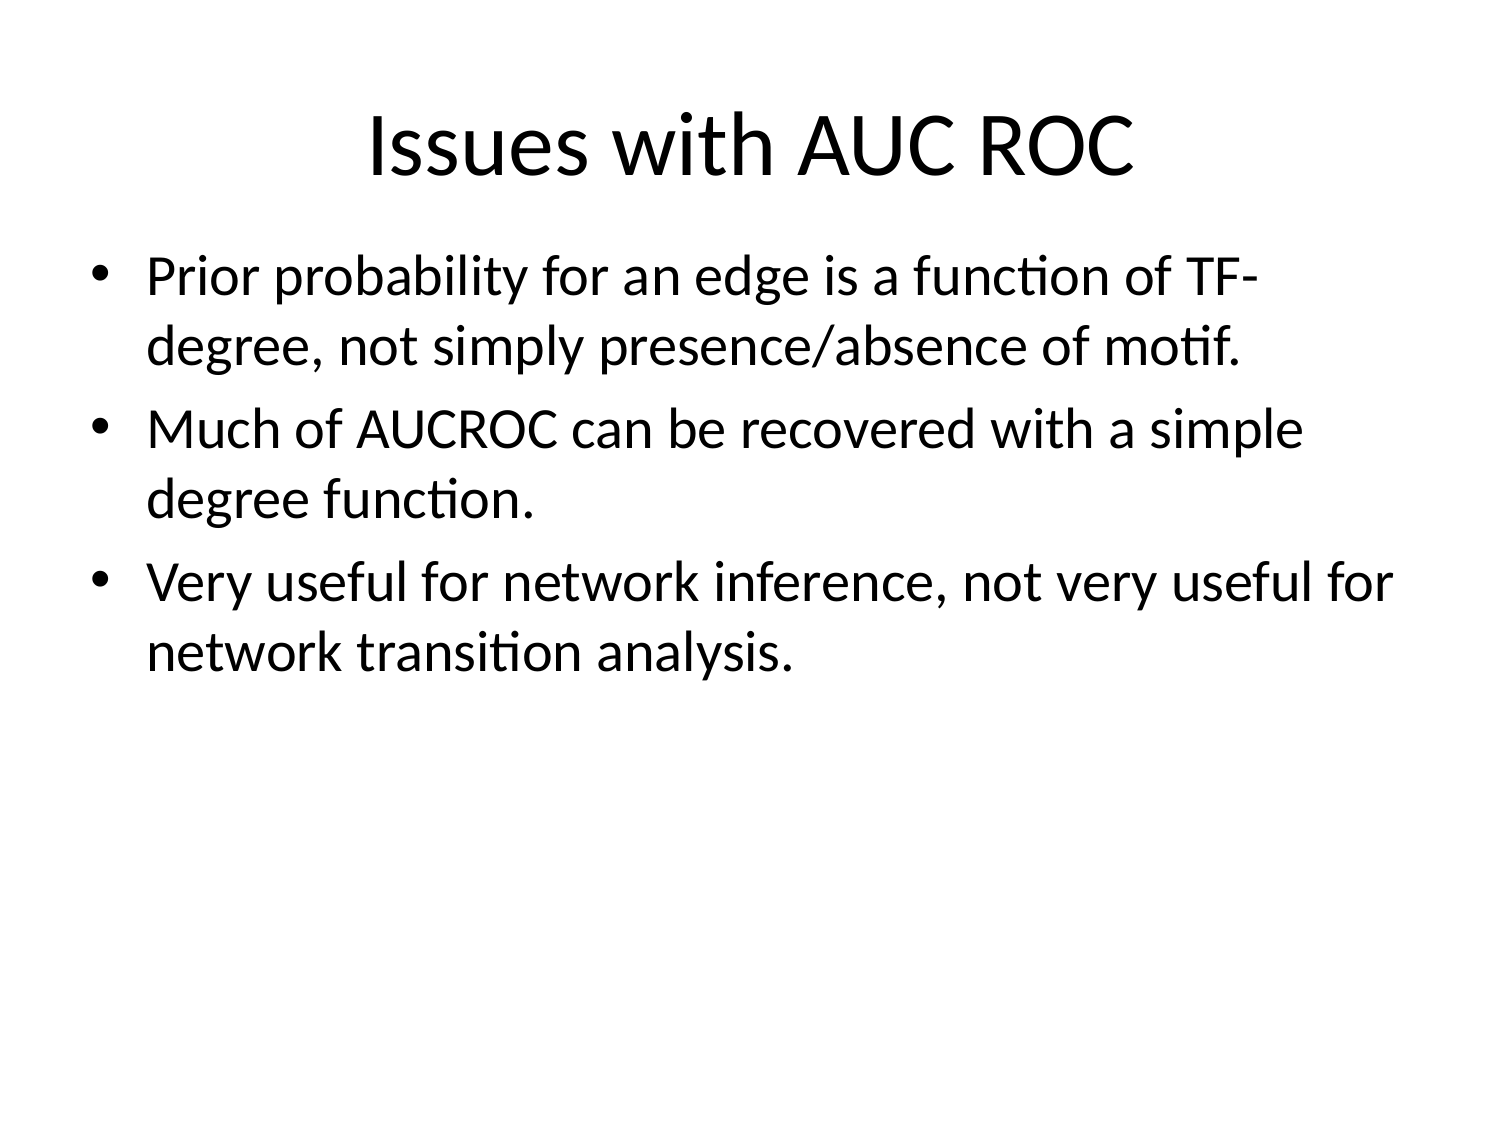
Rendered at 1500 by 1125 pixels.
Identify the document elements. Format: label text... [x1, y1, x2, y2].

list Prior probability for an edge is a function of TF-degree, not simply presence/absence of motif. Much of AUCROC can be recovered with a simple degree function. Very useful for network inference, not very useful for network transition analysis. [75, 230, 1425, 973]
title Issues with AUC ROC [76, 45, 1427, 233]
